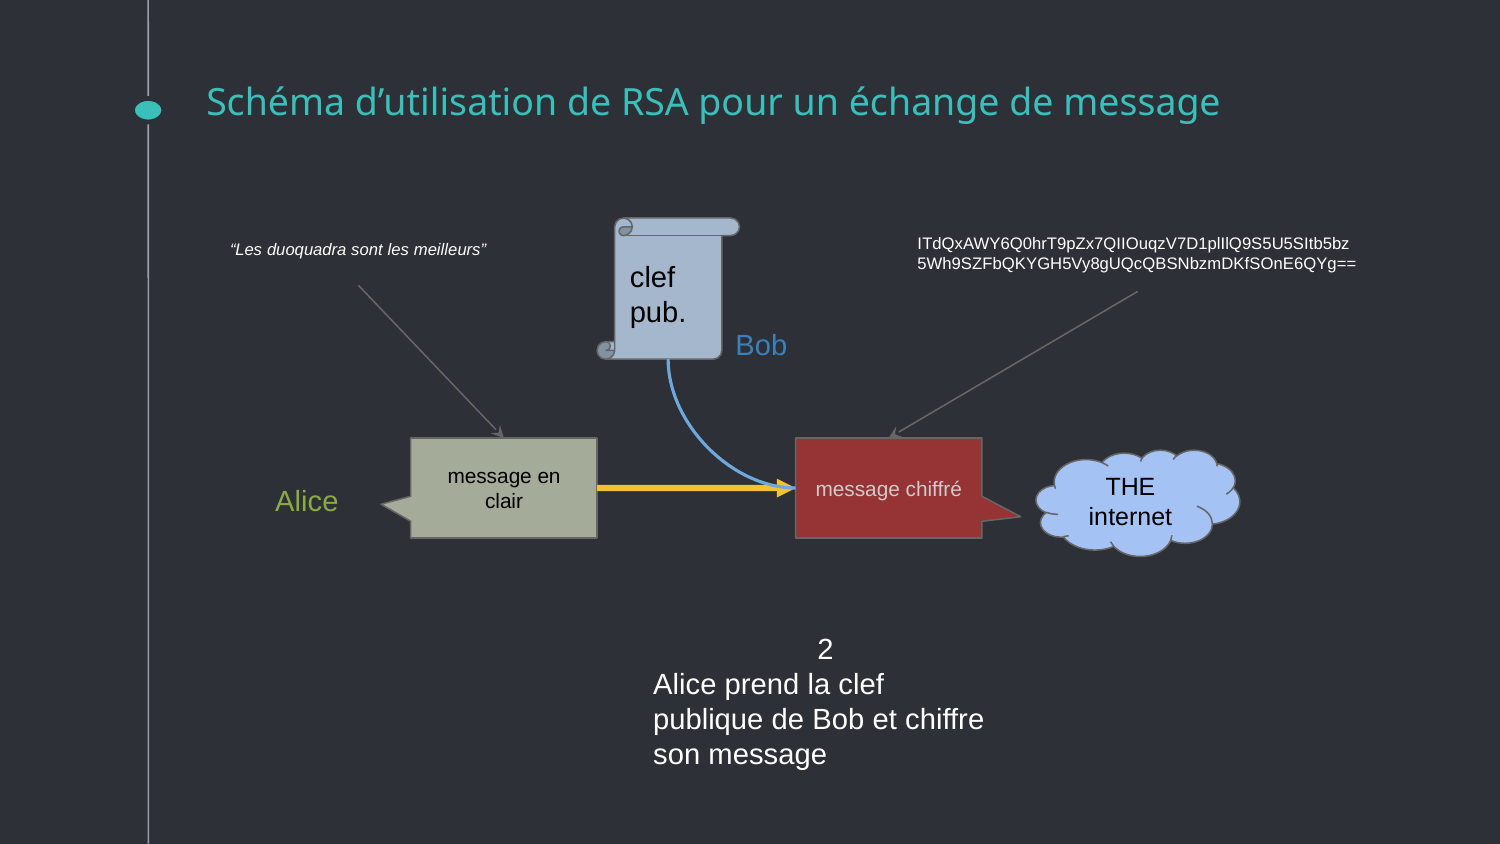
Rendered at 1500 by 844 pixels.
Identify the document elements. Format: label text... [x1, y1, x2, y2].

text_box “Les duoquadra sont les meilleurs” [178, 224, 539, 286]
text_box THE internet [1035, 450, 1240, 557]
title Schéma d’utilisation de RSA pour un échange de message [191, 81, 1317, 139]
text_box message chiffré [795, 438, 1021, 538]
text_box 2 Alice prend la clef publique de Bob et chiffre son message [638, 615, 1013, 843]
text_box Alice [260, 467, 364, 525]
text_box Bob [709, 311, 814, 369]
text_box ITdQxAWY6Q0hrT9pZx7QIIOuqzV7D1plIlQ9S5U5SItb5bz5Wh9SZFbQKYGH5Vy8gUQcQBSNbzmDKfSOnE6QYg== [902, 218, 1374, 292]
text_box clef pub. [607, 217, 740, 360]
text_box message en clair [381, 438, 597, 538]
